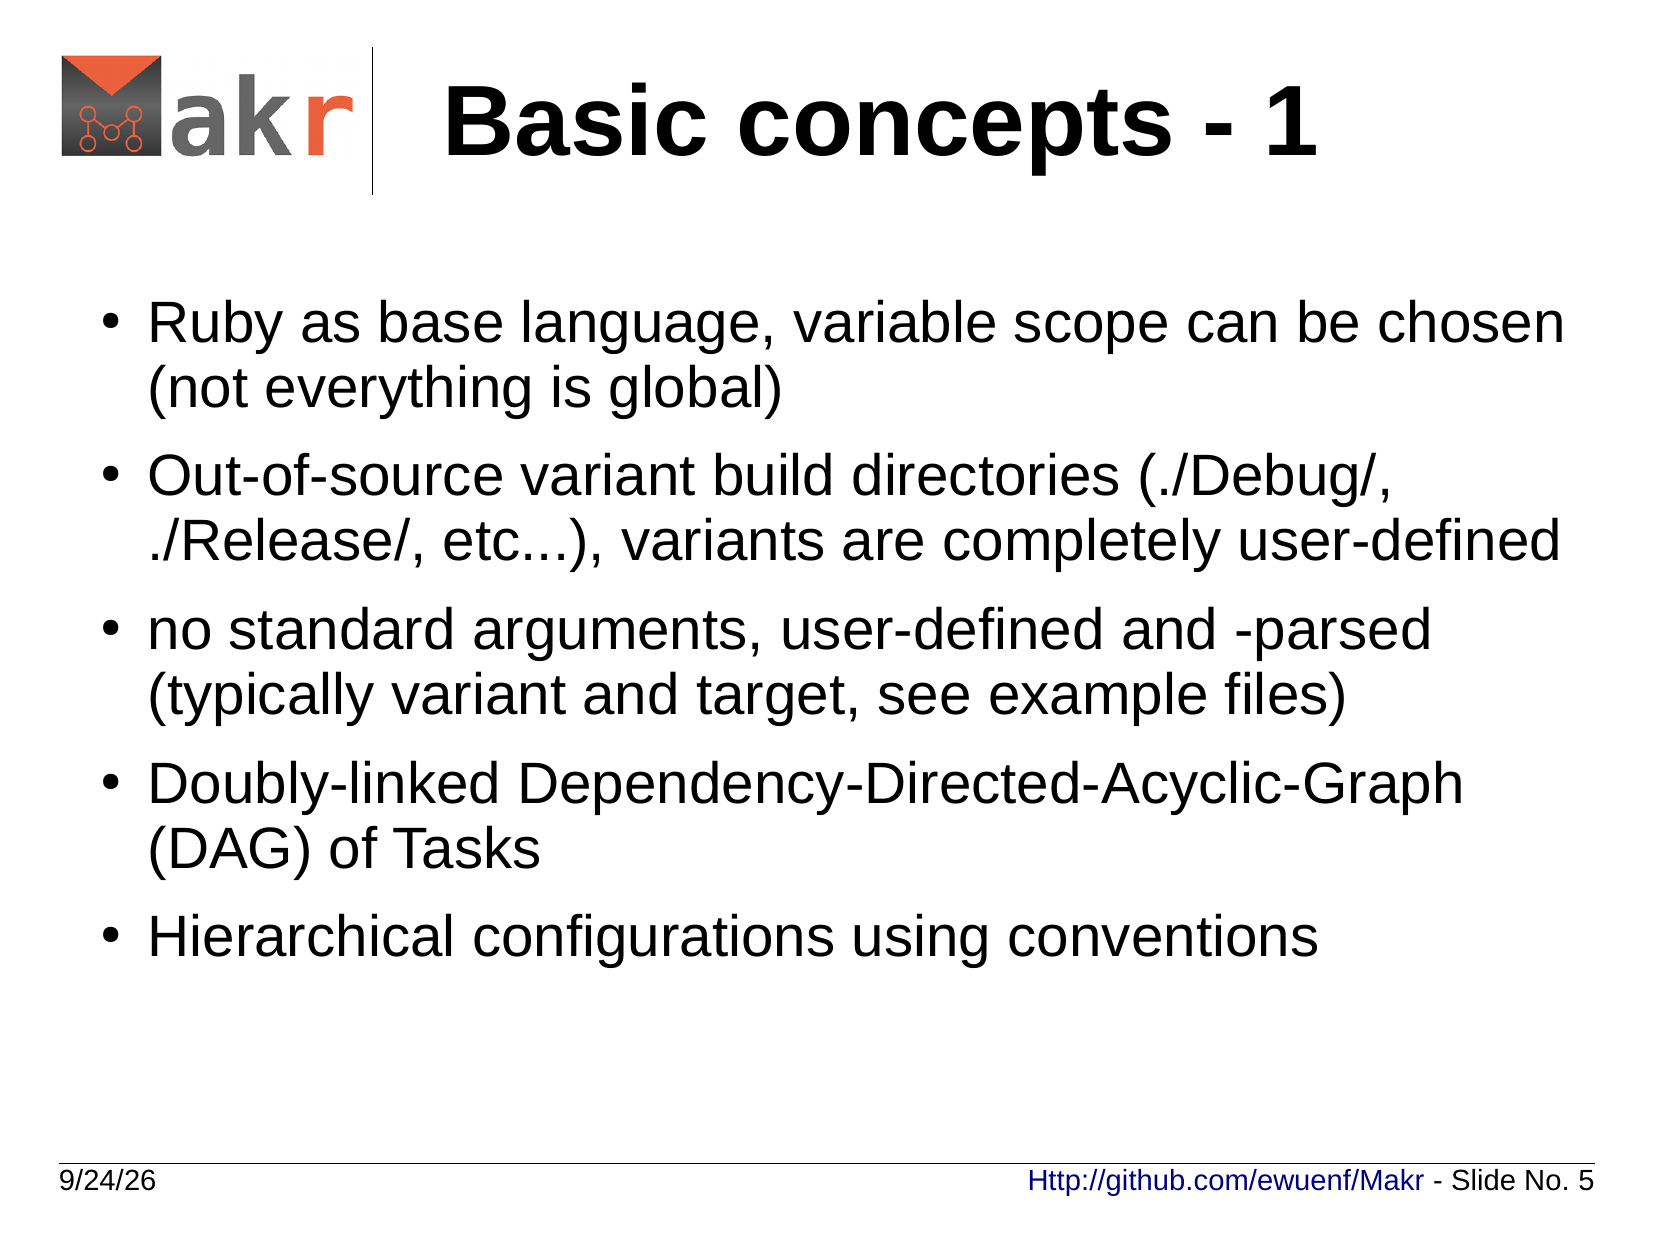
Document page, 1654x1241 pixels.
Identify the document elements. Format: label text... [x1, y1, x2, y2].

list Ruby as base language, variable scope can be chosen (not everything is global) Out-of-source variant build directories (./Debug/, ./Release/, etc...), variants are completely user-defined no standard arguments, user-defined and -parsed (typically variant and target, see example files) Doubly-linked Dependency-Directed-Acyclic-Graph (DAG) of Tasks Hierarchical configurations using conventions [59, 289, 1595, 1146]
picture [59, 53, 355, 158]
title Basic concepts - 1 [442, 65, 1607, 177]
